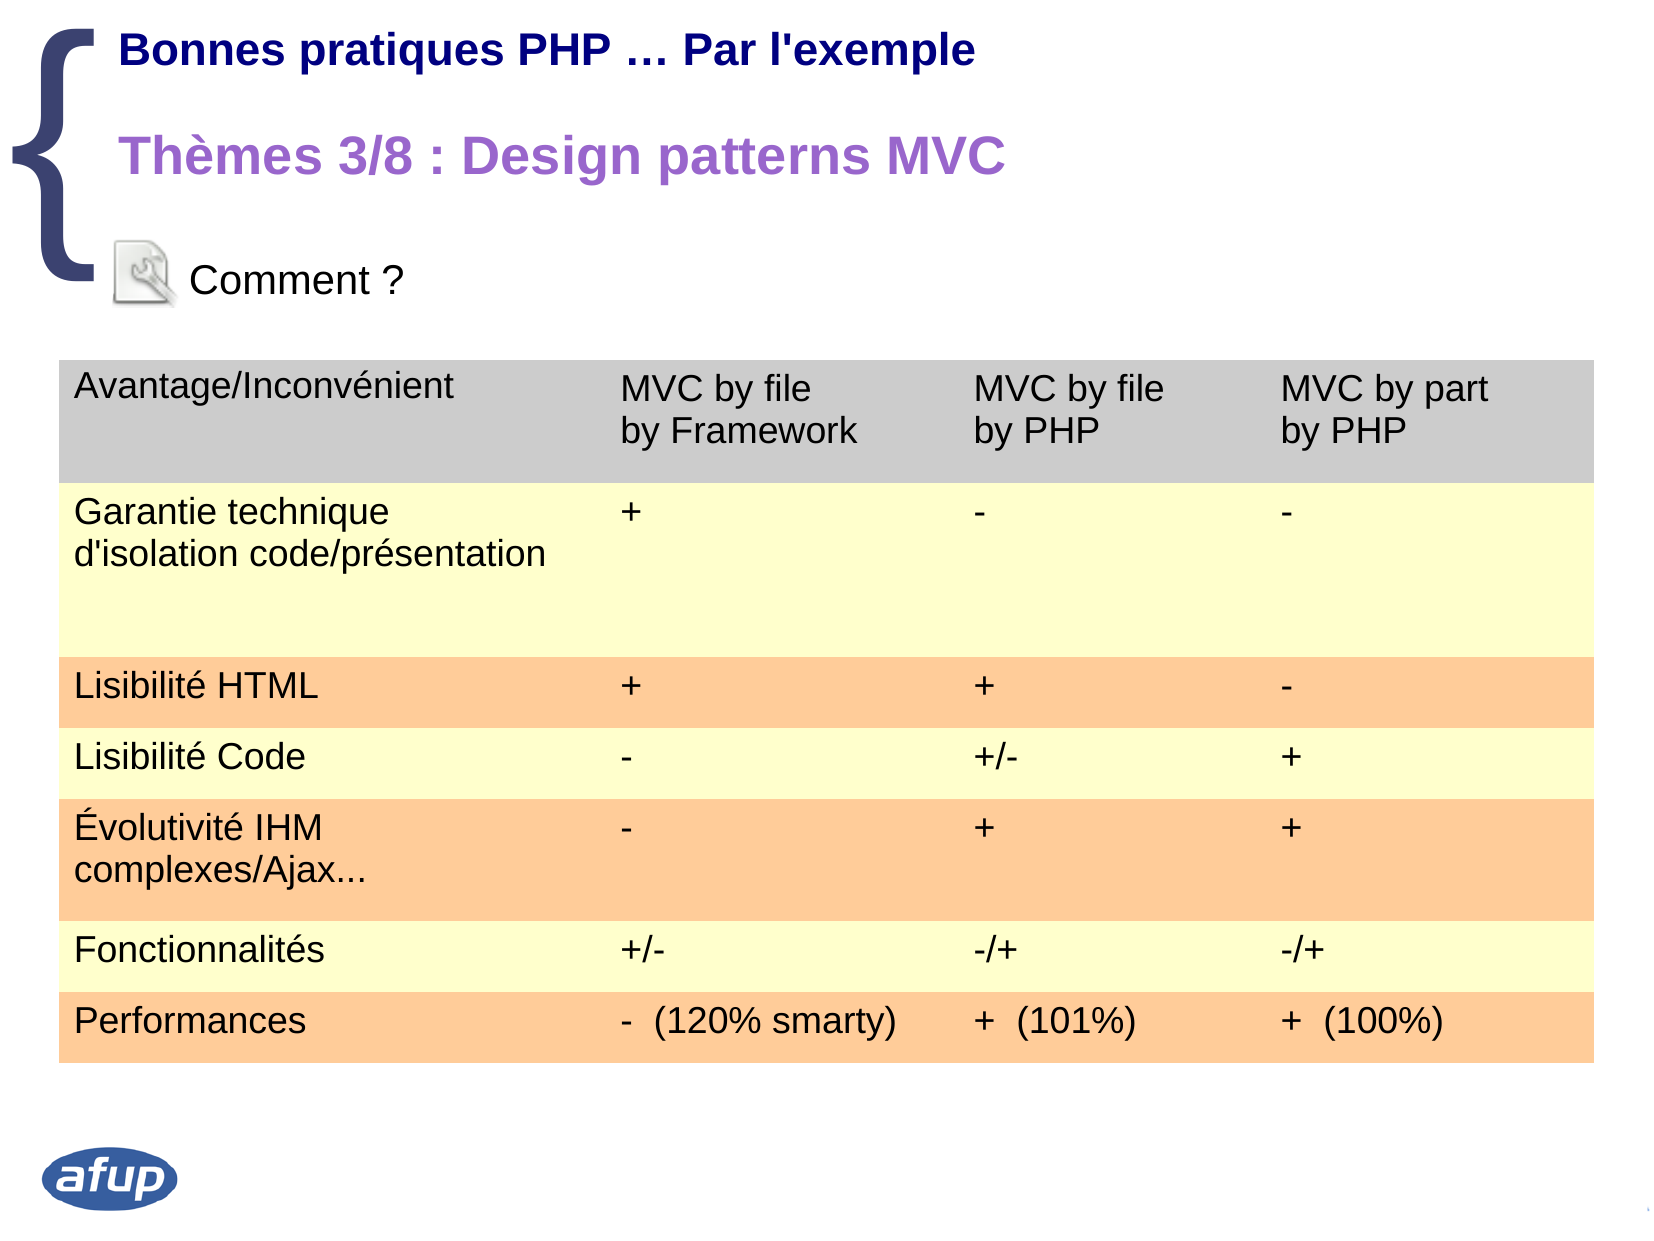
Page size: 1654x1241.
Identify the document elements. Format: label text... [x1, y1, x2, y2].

table_cell - (120% smarty) [606, 992, 959, 1063]
table_cell - [606, 728, 959, 799]
text_box [1151, 879, 1648, 1235]
table_cell +/- [606, 921, 959, 992]
table_cell -/+ [1266, 921, 1594, 992]
title Bonnes pratiques PHP … Par l'exemple Thèmes 3/8 : Design patterns MVC [118, 9, 1541, 202]
table_header MVC by part by PHP [1266, 360, 1594, 483]
picture [41, 1146, 178, 1211]
table_cell + (101%) [959, 992, 1266, 1063]
table_header MVC by file by PHP [959, 360, 1266, 483]
table_header Avantage/Inconvénient [59, 360, 606, 483]
subtitle Comment ? [188, 206, 1624, 355]
table_cell - [959, 483, 1266, 657]
table_cell Fonctionnalités [59, 921, 606, 992]
picture [112, 236, 184, 308]
table_cell Lisibilité HTML [59, 657, 606, 728]
table_cell + [959, 657, 1266, 728]
table_cell + [1266, 728, 1594, 799]
picture [1240, 872, 1650, 1241]
table_header MVC by file by Framework [606, 360, 959, 483]
table_cell + [606, 657, 959, 728]
table_cell - [1266, 657, 1594, 728]
table_cell Performances [59, 992, 606, 1063]
table_cell Lisibilité Code [59, 728, 606, 799]
table_cell Évolutivité IHM complexes/Ajax... [59, 799, 606, 921]
table_cell + [606, 483, 959, 657]
table_cell Garantie technique d'isolation code/présentation [59, 483, 606, 657]
table_cell - [606, 799, 959, 921]
table_cell -/+ [959, 921, 1266, 992]
table_cell +/- [959, 728, 1266, 799]
table_cell + [1266, 799, 1594, 921]
table_cell - [1266, 483, 1594, 657]
table_cell + (100%) [1266, 992, 1594, 1063]
table_cell + [959, 799, 1266, 921]
